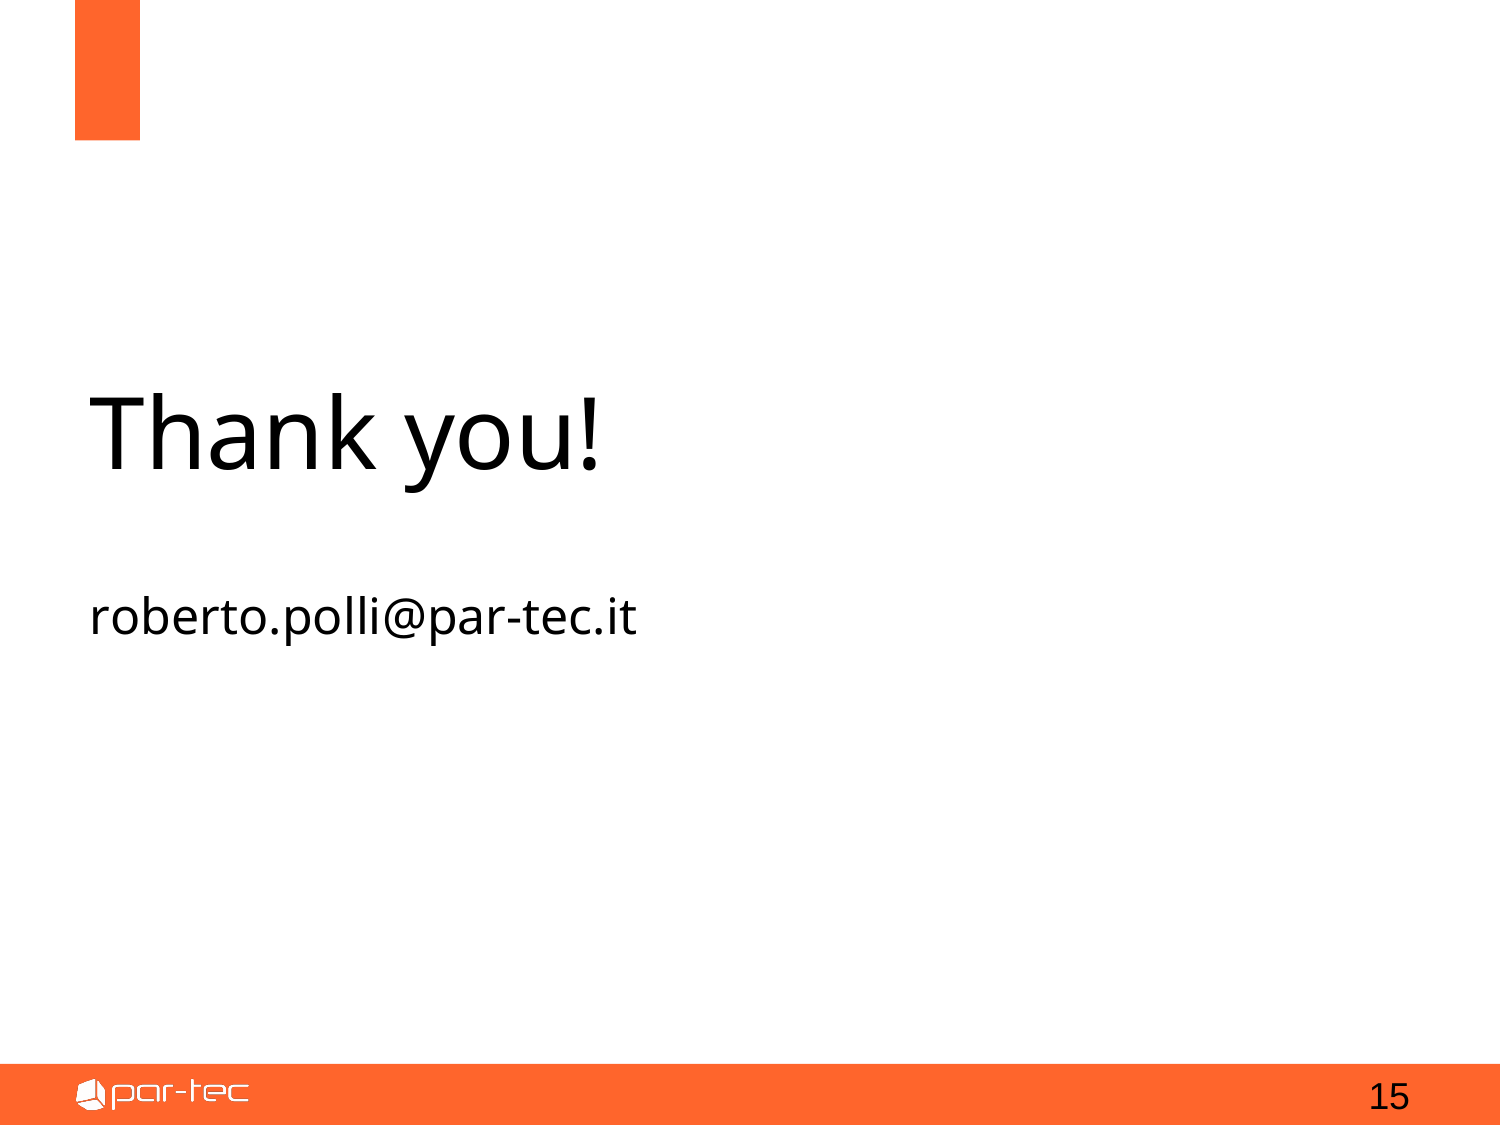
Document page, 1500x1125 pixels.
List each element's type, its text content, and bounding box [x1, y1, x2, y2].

text_box Thank you! roberto.polli@par-tec.it [74, 361, 1341, 563]
picture [75, 1077, 250, 1116]
